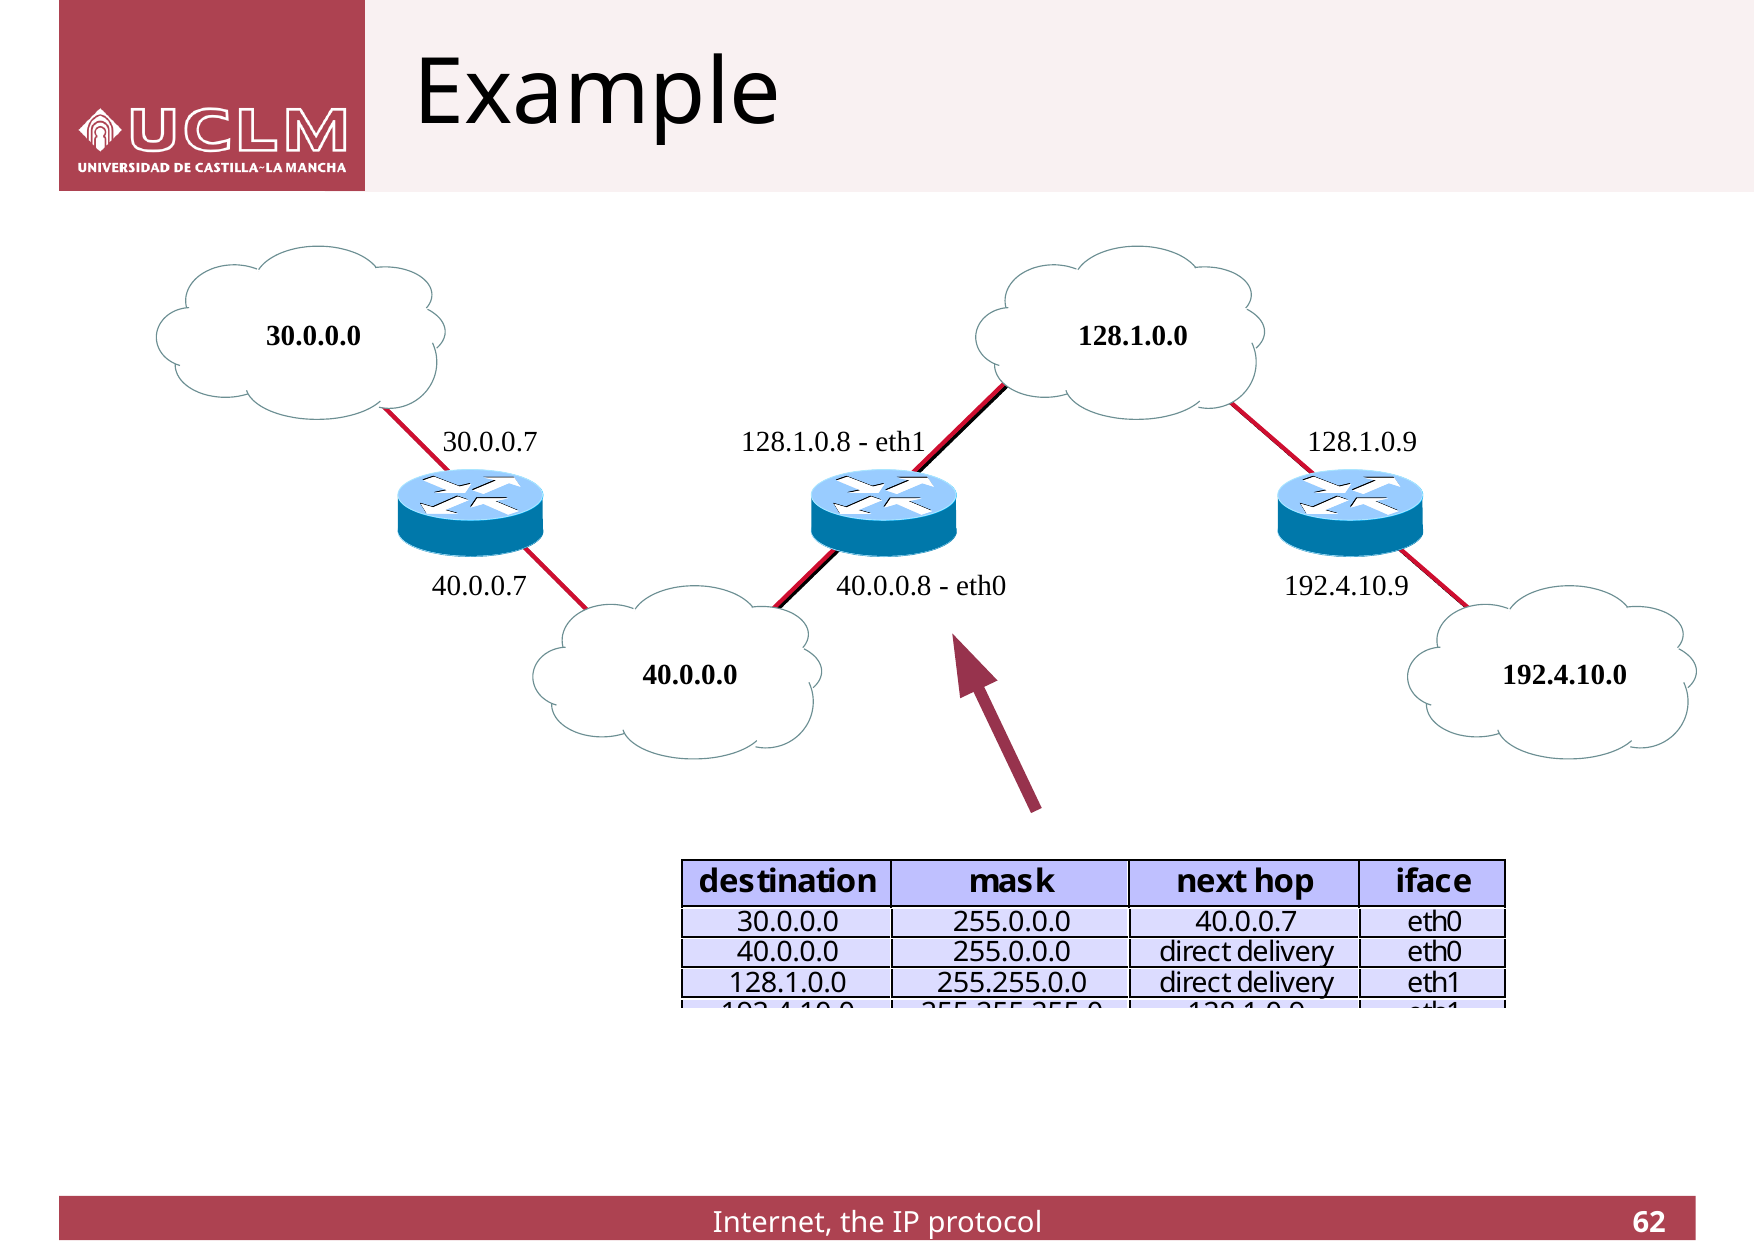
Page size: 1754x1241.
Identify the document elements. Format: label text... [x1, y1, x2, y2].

picture [59, 0, 365, 191]
title Example [413, 0, 1667, 198]
text_box 192.4.10.9 [1254, 558, 1439, 609]
text_box 30.0.0.7 [398, 414, 583, 465]
text_box [397, 469, 544, 557]
text_box 128.1.0.0 [1041, 308, 1226, 359]
text_box 128.1.0.8 - eth1 [726, 414, 942, 465]
picture [531, 584, 824, 715]
text_box 40.0.0.8 - eth0 [821, 558, 1022, 609]
picture [154, 244, 447, 421]
text_box [811, 469, 957, 558]
picture [1406, 584, 1698, 761]
text_box 40.0.0.0 [598, 648, 783, 699]
chart [484, 715, 1621, 1008]
text_box 30.0.0.0 [221, 308, 406, 359]
text_box [1277, 469, 1424, 558]
text_box 192.4.10.0 [1473, 648, 1658, 699]
text_box 40.0.0.7 [387, 558, 572, 609]
text_box 128.1.0.9 [1270, 414, 1455, 465]
picture [974, 244, 1266, 421]
